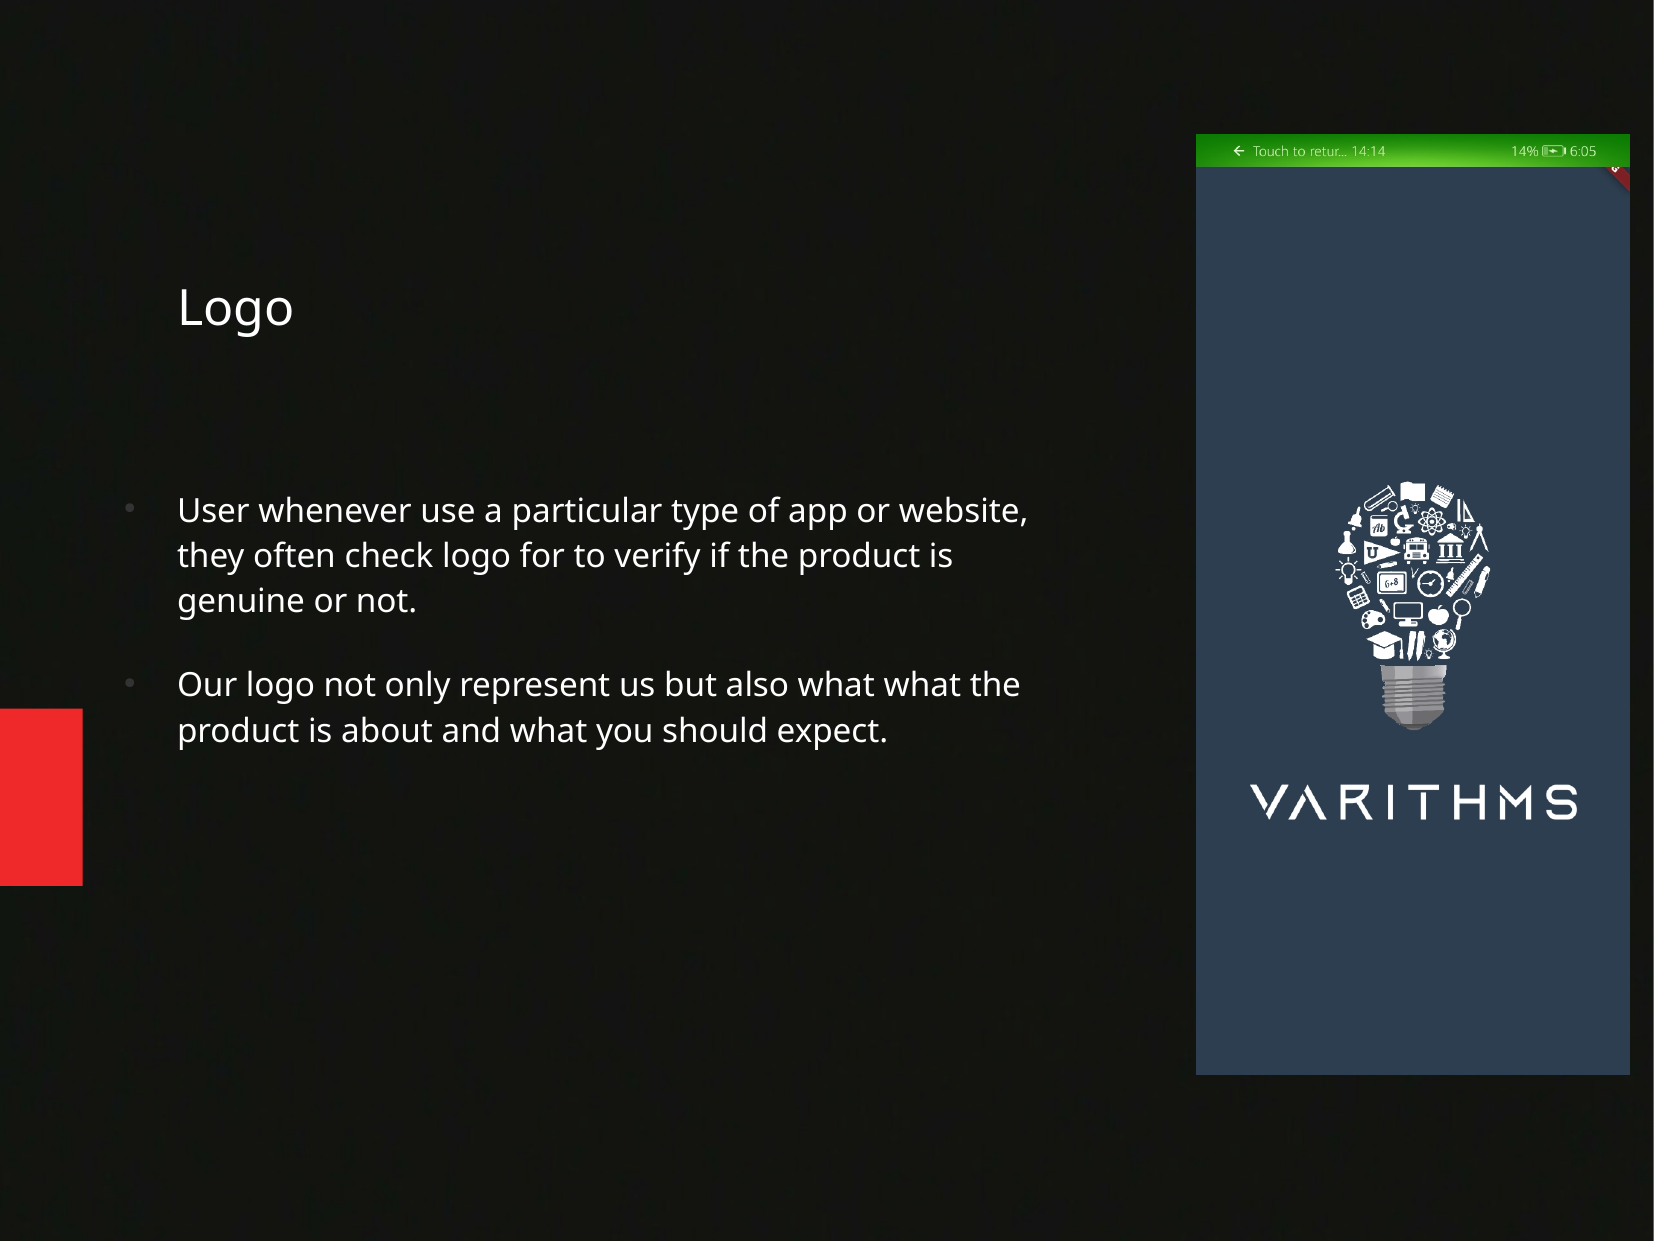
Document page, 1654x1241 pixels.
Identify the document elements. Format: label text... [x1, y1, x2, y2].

picture [0, 0, 1654, 1241]
list Logo User whenever use a particular type of app or website, they often check logo for to verify if the product is genuine or not. Our logo not only represent us but also what what the product is about and what you should expect. [106, 271, 1087, 1158]
